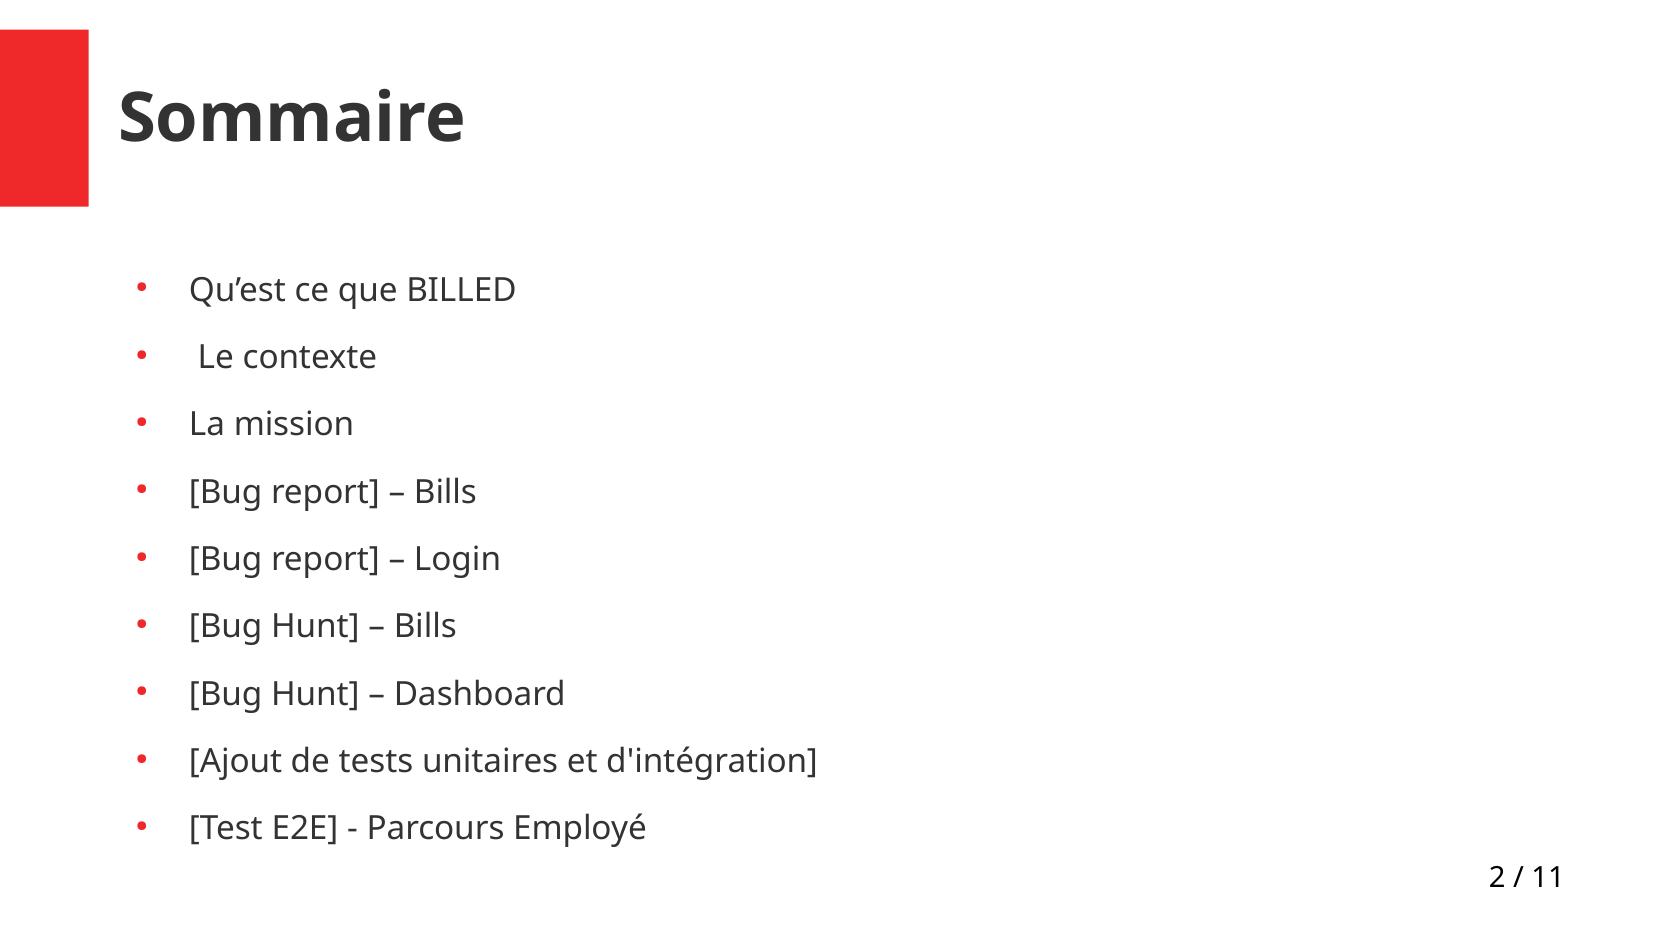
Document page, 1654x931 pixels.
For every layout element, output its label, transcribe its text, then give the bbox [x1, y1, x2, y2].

list Qu’est ce que BILLED Le contexte La mission [Bug report] – Bills [Bug report] – Login [Bug Hunt] – Bills [Bug Hunt] – Dashboard [Ajout de tests unitaires et d'intégration] [Test E2E] - Parcours Employé [118, 265, 1536, 806]
title Sommaire [118, 37, 1571, 193]
